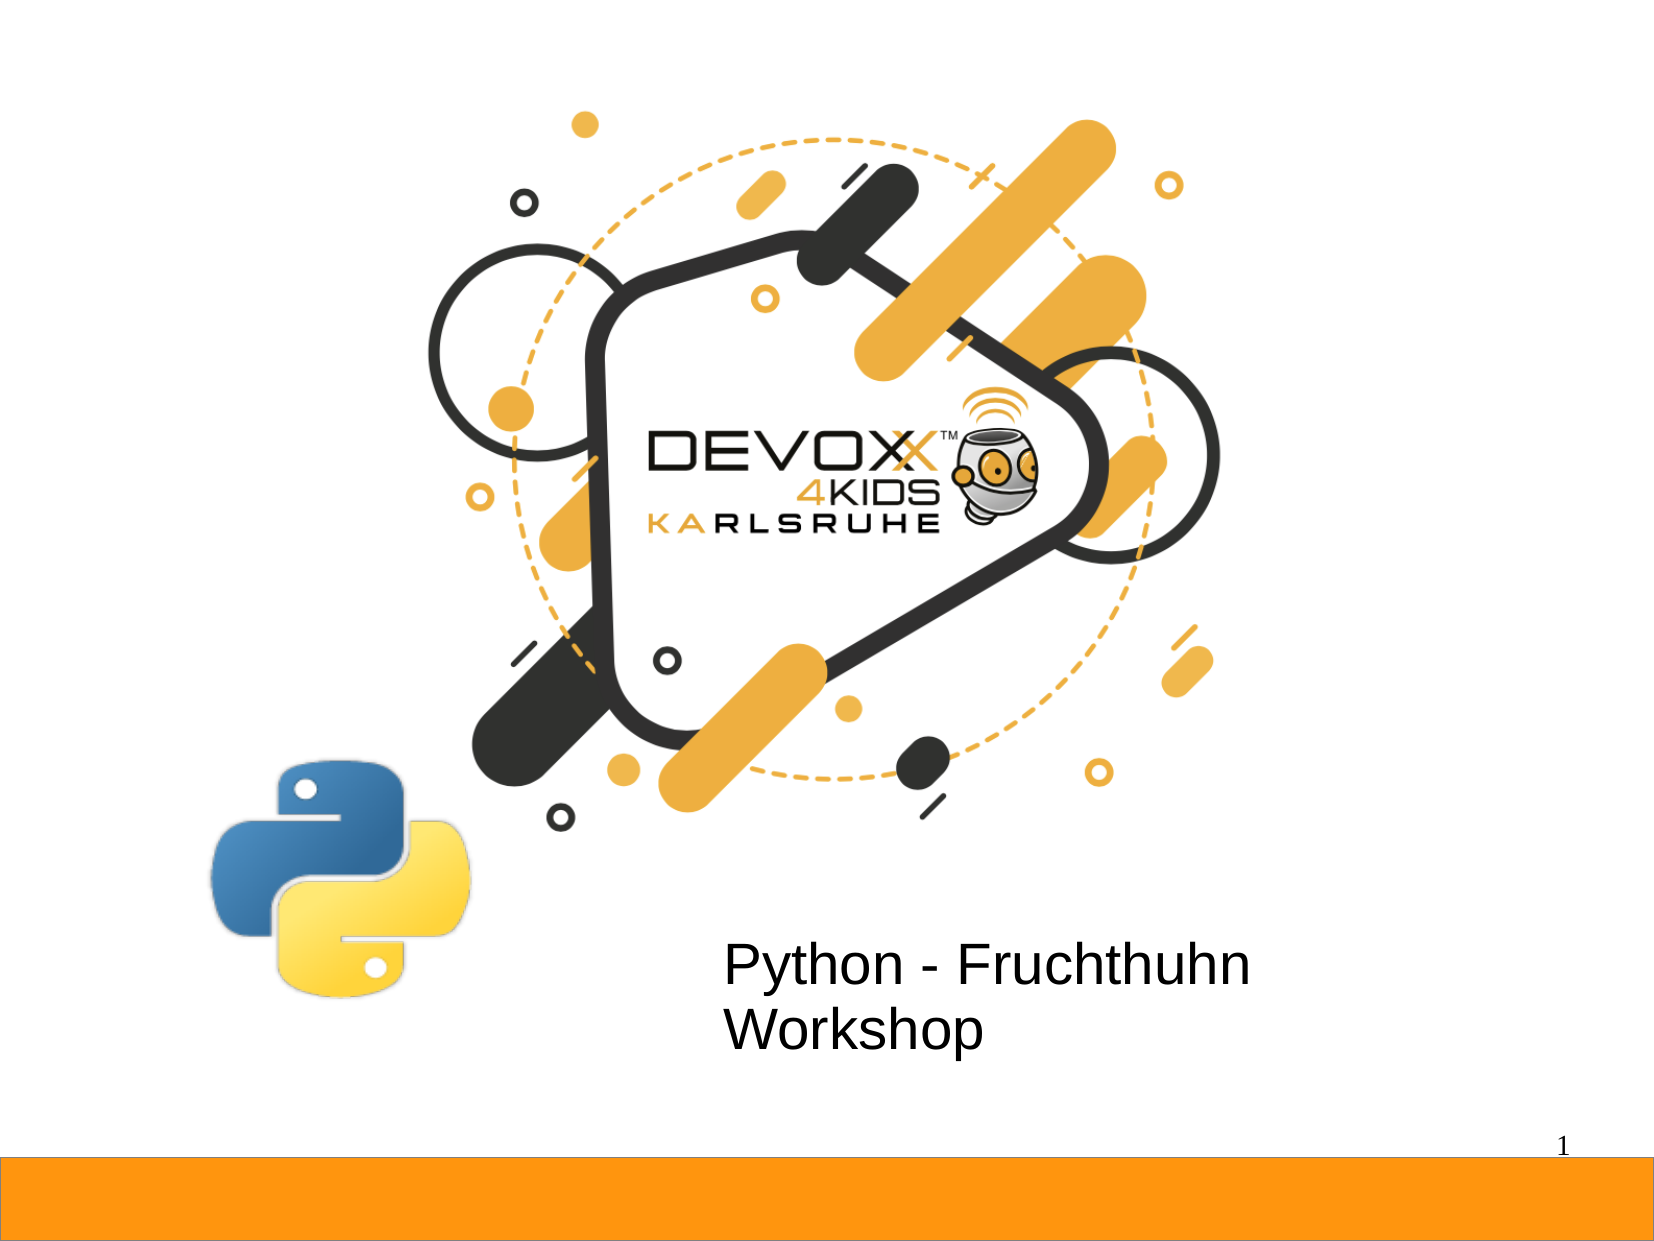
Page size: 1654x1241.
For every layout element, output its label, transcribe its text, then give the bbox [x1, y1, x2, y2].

text_box [0, 1157, 1654, 1241]
picture [153, 70, 1355, 1052]
text_box Python - Fruchthuhn Workshop [708, 924, 1477, 1069]
